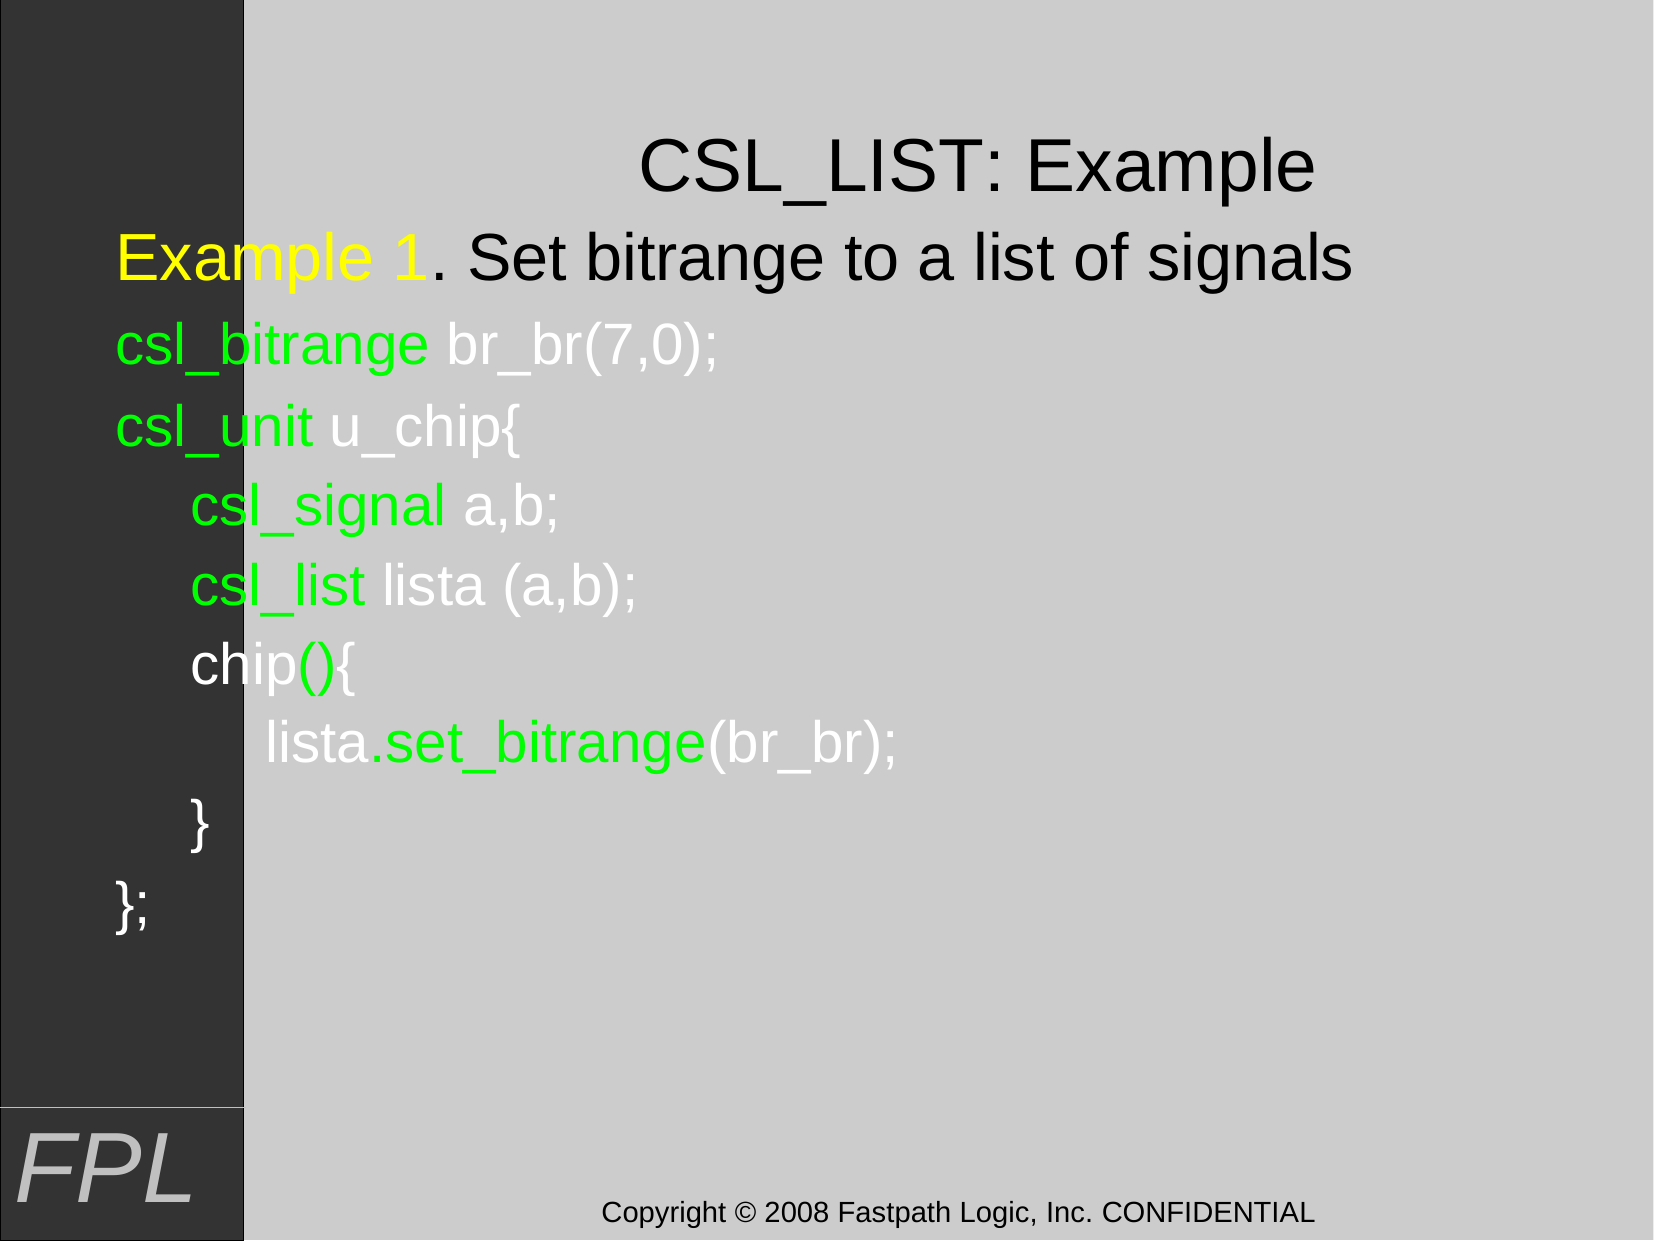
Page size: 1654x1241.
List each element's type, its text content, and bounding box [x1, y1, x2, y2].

list Example 1. Set bitrange to a list of signals csl_bitrange br_br(7,0); csl_unit u_chip{ csl_signal a,b; csl_list lista (a,b); chip(){ lista.set_bitrange(br_br); } }; [115, 220, 1555, 1118]
title CSL_LIST: Example [427, 57, 1530, 220]
